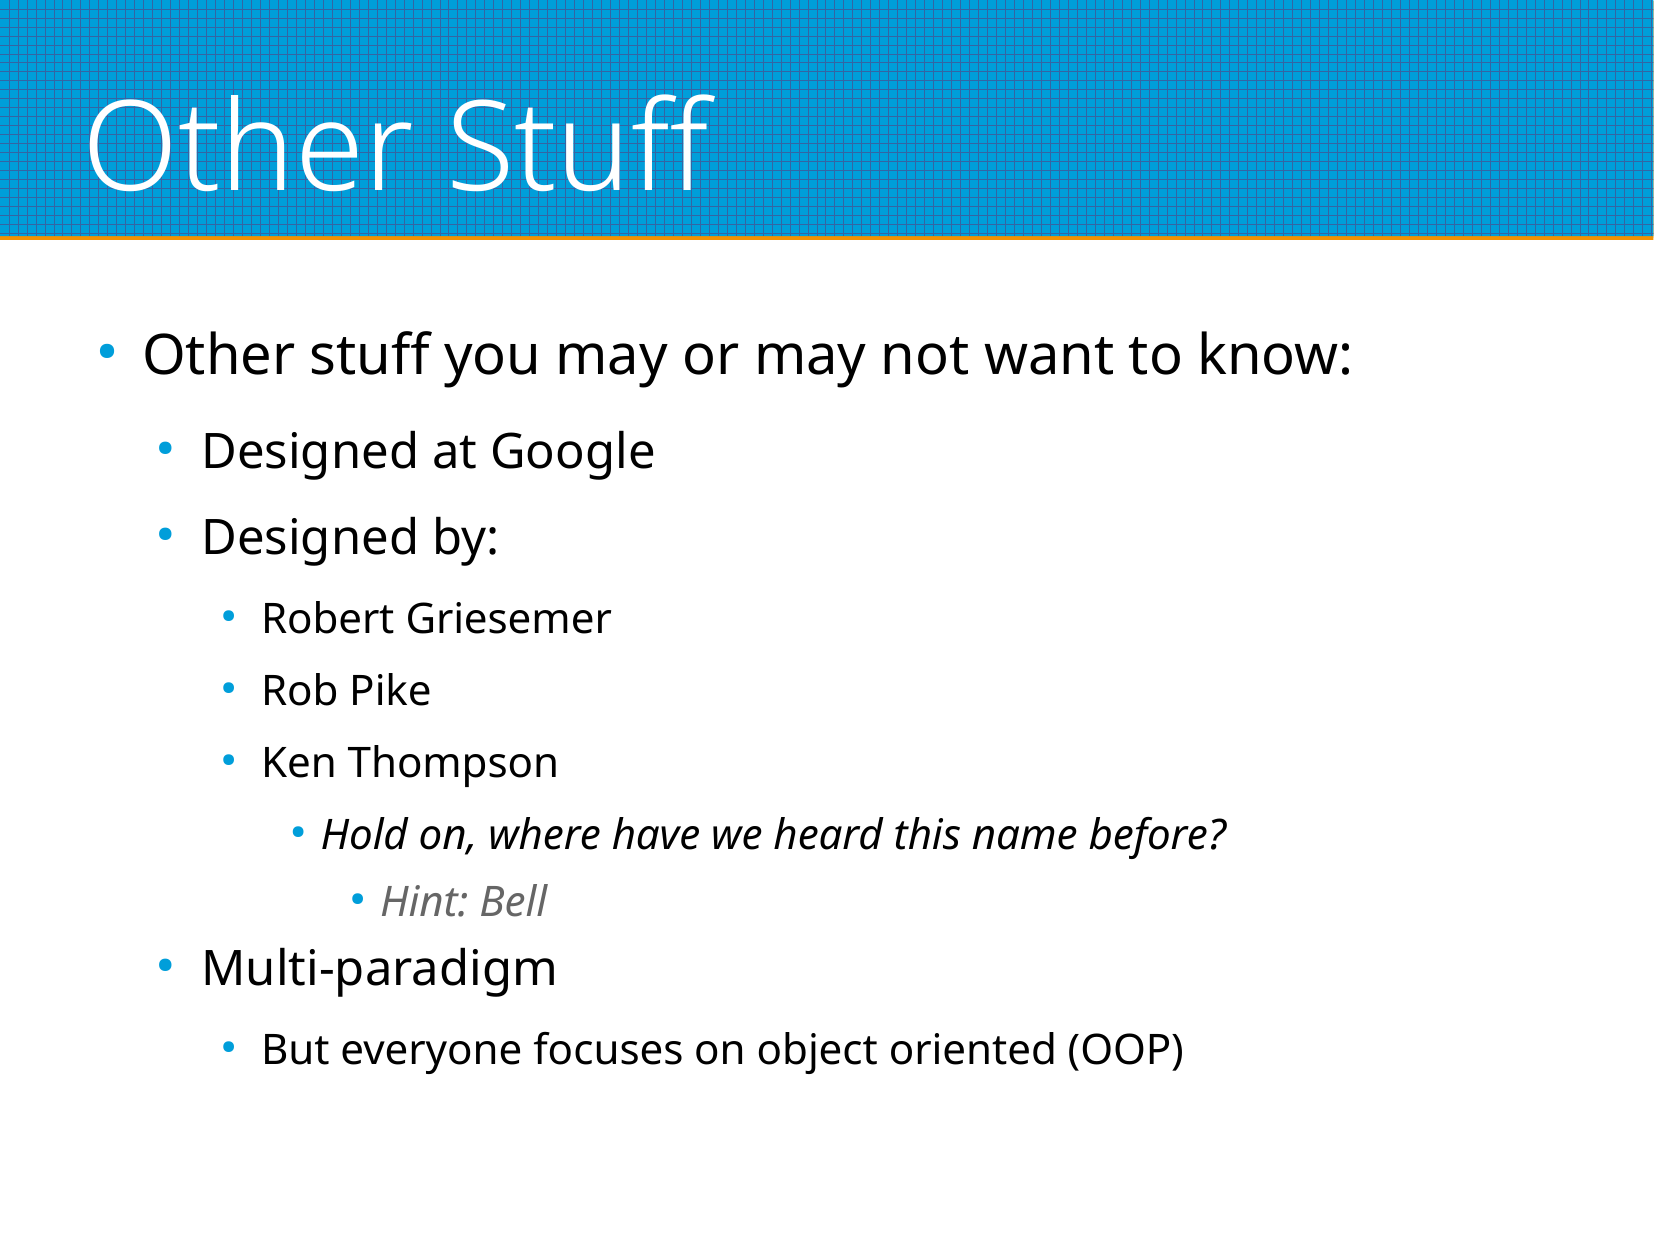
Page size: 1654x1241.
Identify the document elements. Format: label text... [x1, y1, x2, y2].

title Other Stuff [82, 19, 1571, 227]
list Other stuff you may or may not want to know: Designed at Google Designed by: Robert Griesemer Rob Pike Ken Thompson Hold on, where have we heard this name before? Hint: Bell Multi-paradigm But everyone focuses on object oriented (OOP) [82, 314, 1563, 1081]
